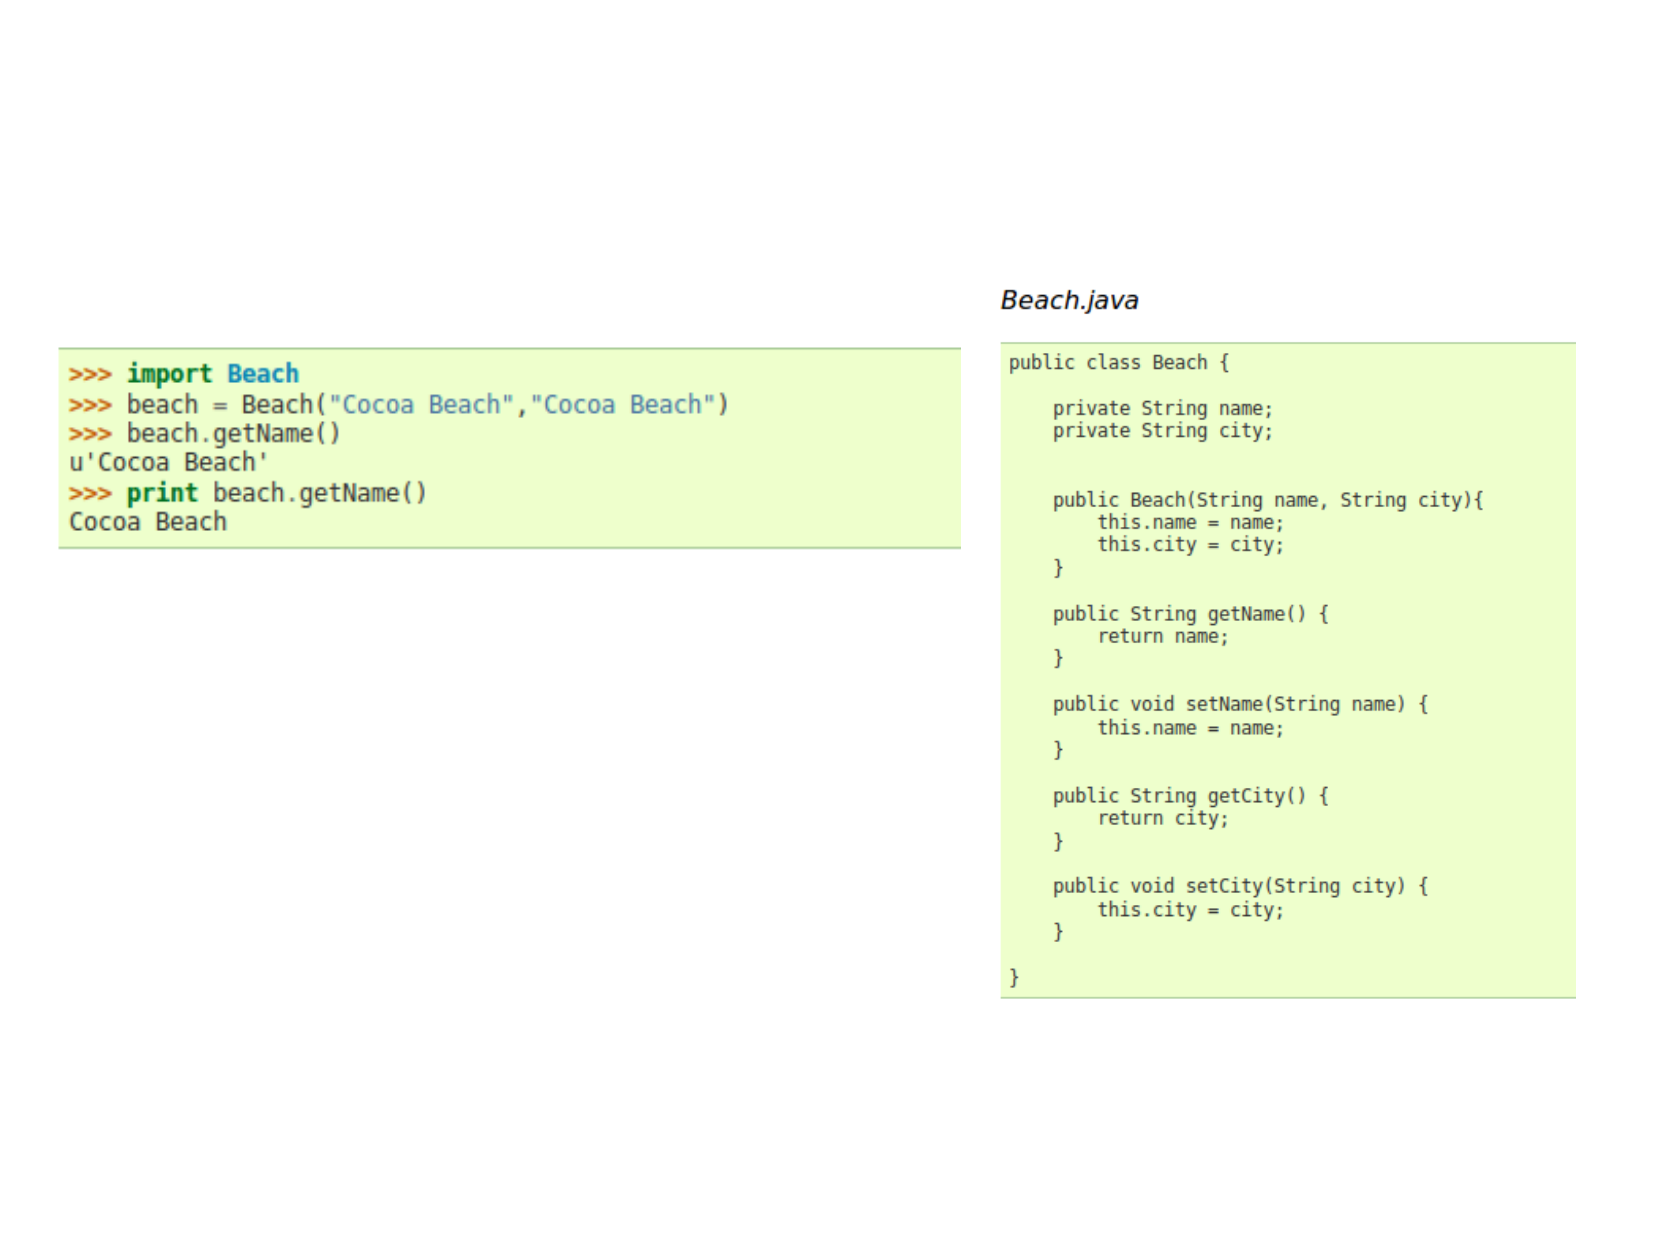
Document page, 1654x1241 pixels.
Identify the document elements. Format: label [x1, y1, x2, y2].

picture [53, 346, 961, 571]
picture [990, 284, 1576, 1010]
